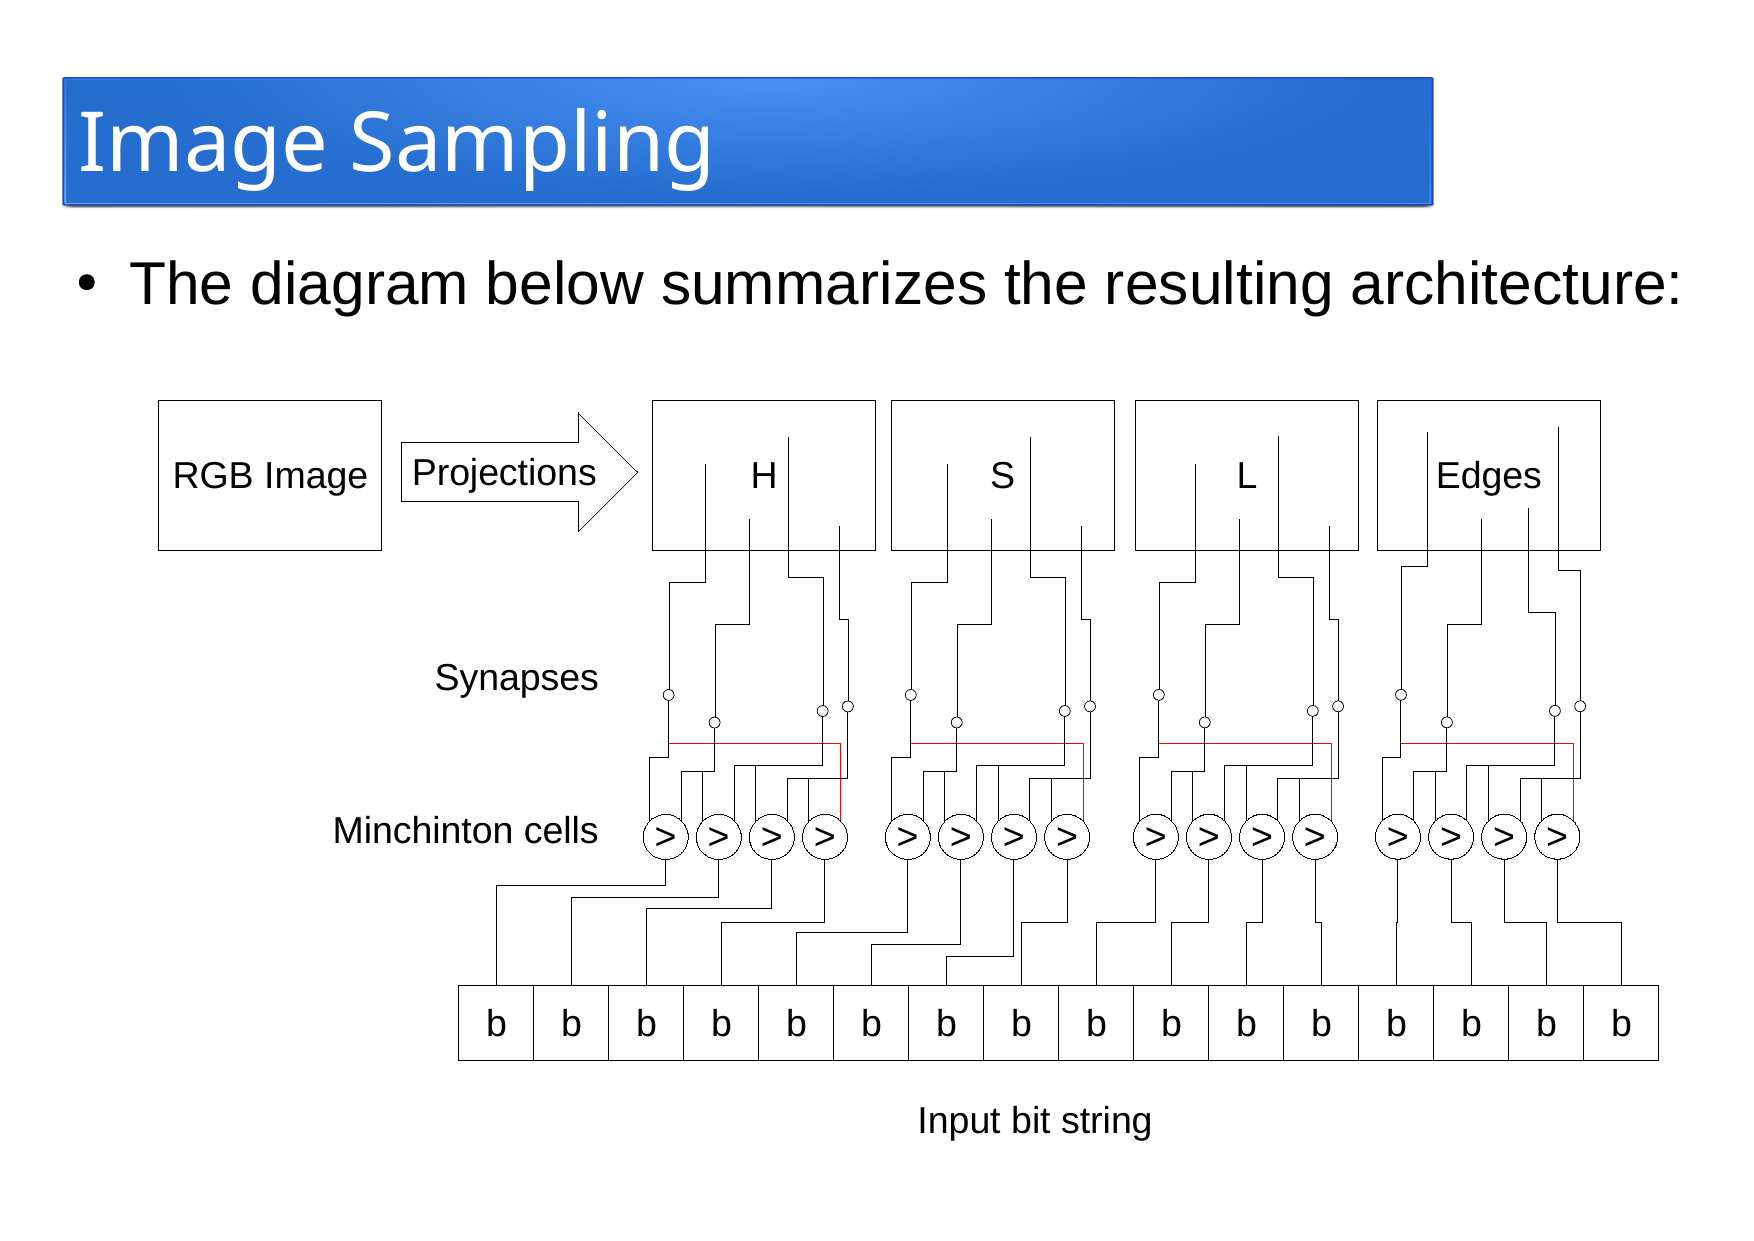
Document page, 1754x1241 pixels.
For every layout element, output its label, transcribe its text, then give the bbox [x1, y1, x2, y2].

text_box > [643, 814, 689, 860]
text_box Edges [1377, 400, 1601, 551]
text_box > [1292, 814, 1338, 860]
text_box > [749, 814, 795, 860]
text_box > [1044, 814, 1090, 860]
text_box b [533, 985, 608, 1061]
text_box > [885, 814, 931, 860]
text_box b [758, 985, 833, 1061]
text_box L [1135, 400, 1359, 551]
text_box b [683, 985, 758, 1061]
text_box b [1133, 985, 1208, 1061]
text_box S [891, 400, 1115, 551]
text_box > [991, 814, 1037, 860]
text_box > [1239, 814, 1285, 860]
text_box Synapses [419, 649, 614, 706]
text_box > [1133, 814, 1179, 860]
text_box > [1375, 814, 1421, 860]
text_box b [1283, 985, 1358, 1061]
title Image Sampling [78, 80, 1429, 198]
text_box b [983, 985, 1058, 1061]
text_box b [1058, 985, 1133, 1061]
text_box > [1186, 814, 1232, 860]
picture [58, 77, 1439, 209]
text_box > [1534, 814, 1580, 860]
text_box > [1481, 814, 1527, 860]
text_box b [833, 985, 908, 1061]
text_box > [696, 814, 742, 860]
text_box > [938, 814, 984, 860]
list The diagram below summarizes the resulting architecture: [58, 249, 1696, 342]
text_box b [1358, 985, 1433, 1061]
text_box Projections [401, 412, 638, 532]
text_box > [1428, 814, 1474, 860]
text_box b [458, 985, 533, 1061]
text_box Minchinton cells [318, 802, 614, 860]
text_box b [1508, 985, 1583, 1061]
text_box b [908, 985, 983, 1061]
text_box b [1583, 985, 1659, 1061]
text_box b [1433, 985, 1508, 1061]
text_box b [608, 985, 683, 1061]
text_box RGB Image [158, 400, 382, 551]
text_box b [1208, 985, 1283, 1061]
text_box Input bit string [902, 1091, 1168, 1149]
text_box H [652, 400, 876, 551]
text_box > [802, 814, 848, 860]
